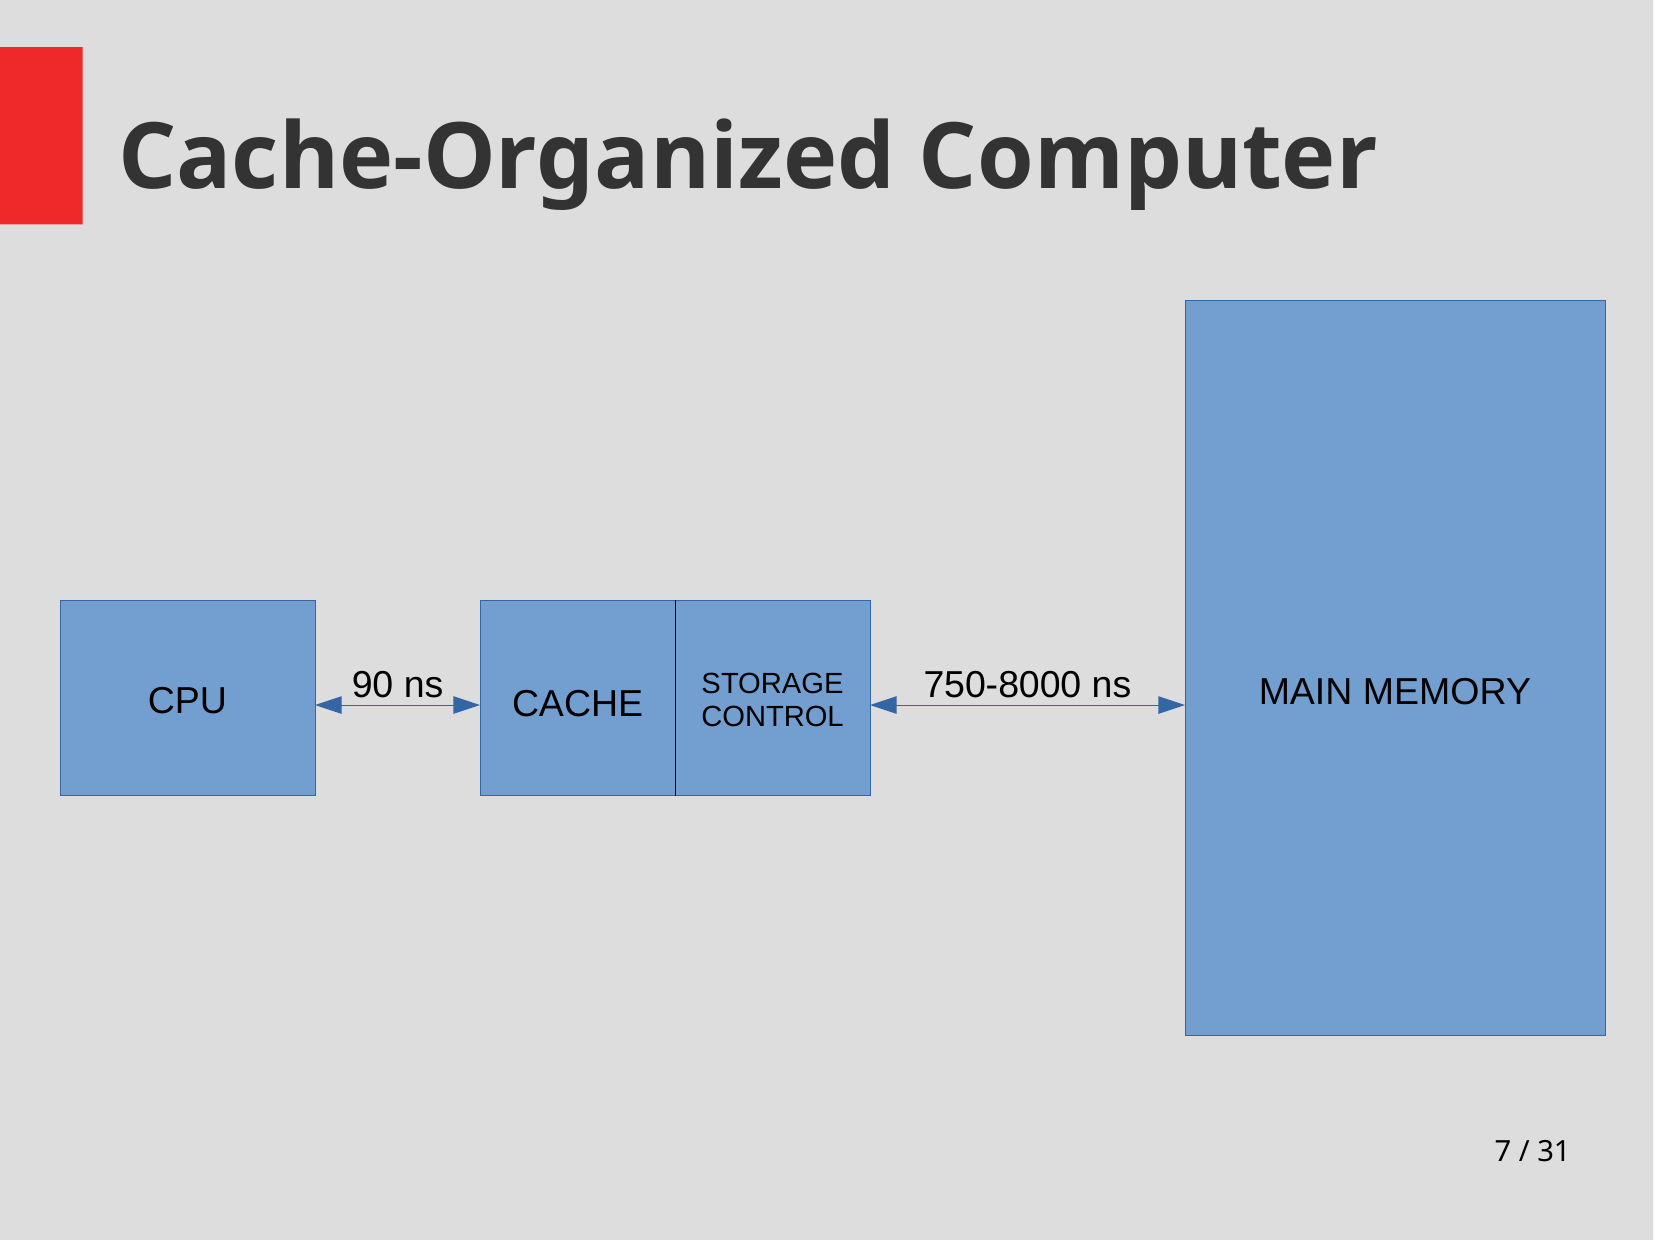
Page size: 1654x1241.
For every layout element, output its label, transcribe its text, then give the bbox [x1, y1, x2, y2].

text_box [60, 729, 316, 796]
text_box [480, 600, 675, 675]
text_box STORAGE CONTROL [675, 660, 871, 741]
text_box CACHE [480, 675, 676, 732]
text_box [480, 732, 675, 796]
text_box MAIN MEMORY [1185, 663, 1606, 721]
text_box [676, 741, 871, 796]
text_box CPU [60, 671, 316, 729]
text_box [1185, 300, 1606, 663]
text_box [60, 600, 316, 671]
title Cache-Organized Computer [118, 49, 1571, 257]
text_box [676, 600, 871, 660]
text_box [1185, 721, 1606, 1036]
